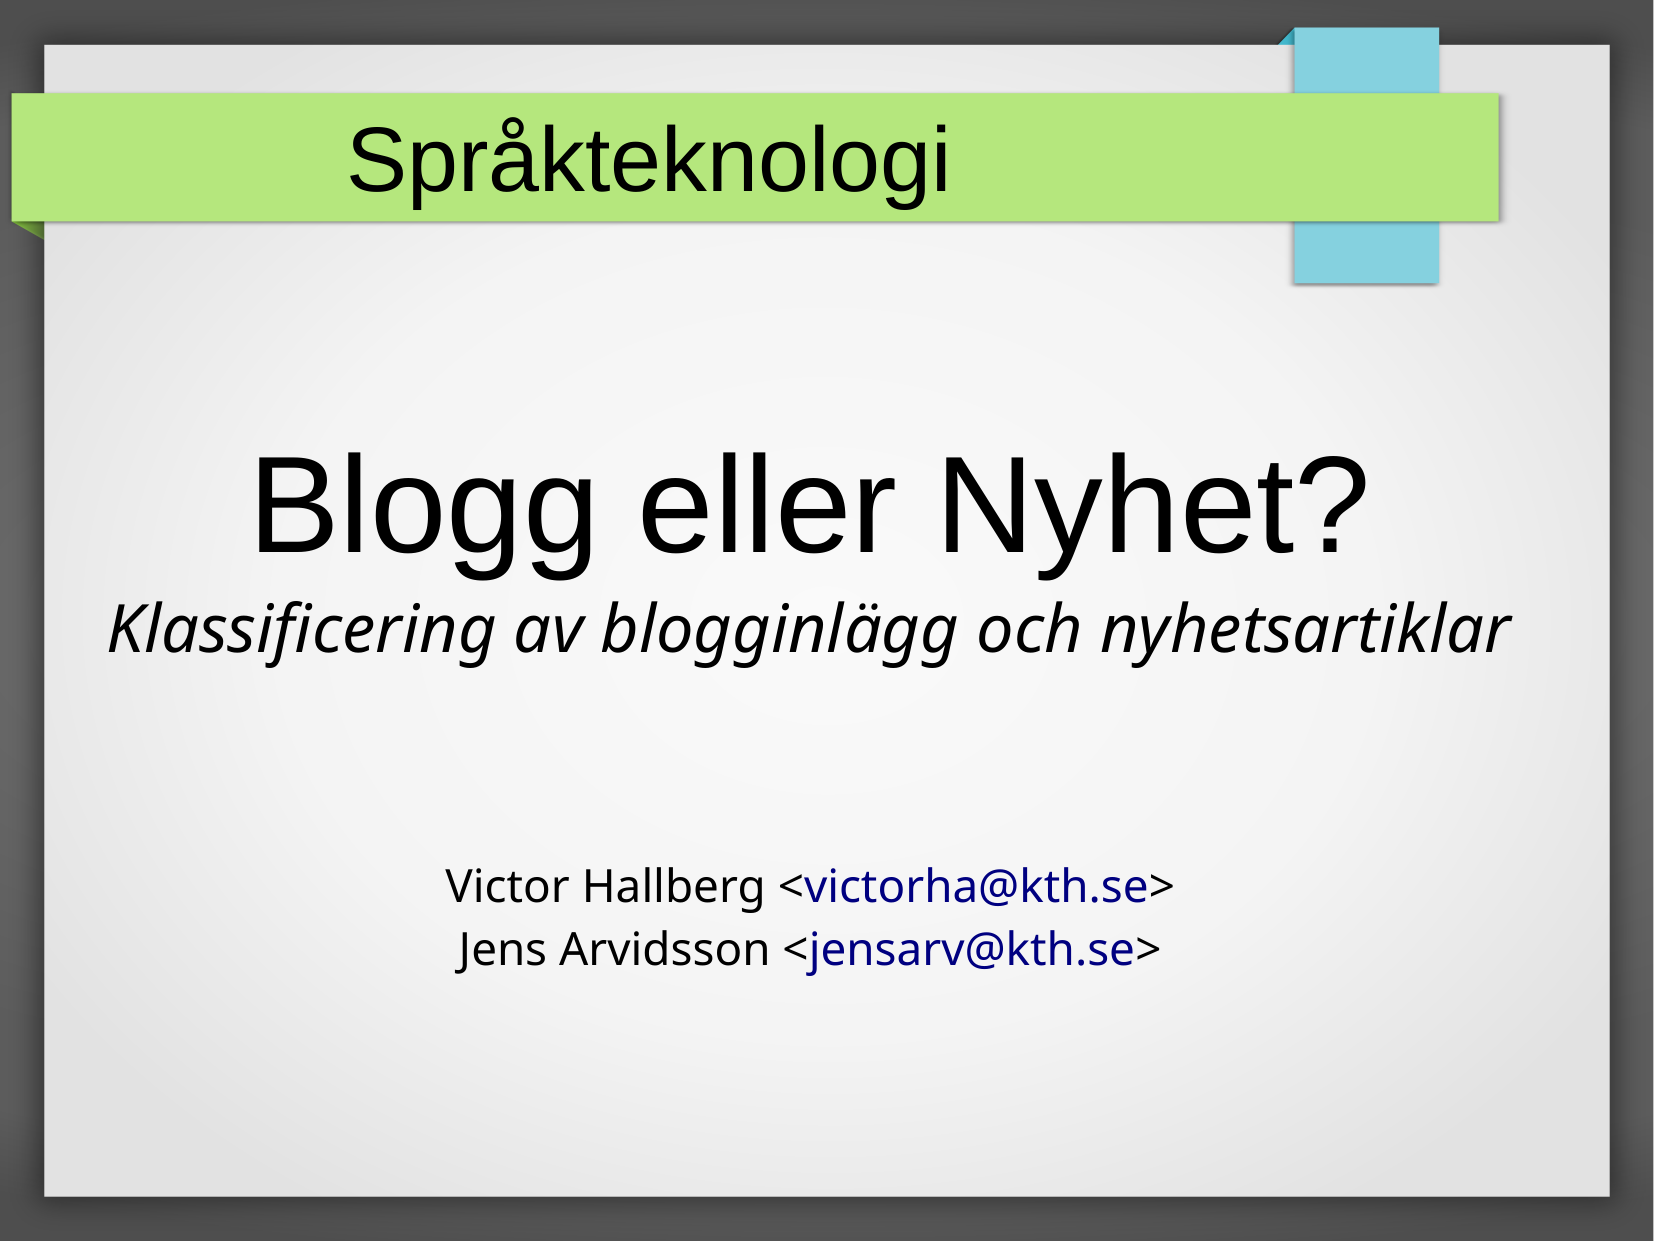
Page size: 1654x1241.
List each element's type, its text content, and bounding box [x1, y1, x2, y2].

title Språkteknologi [70, 106, 1229, 213]
picture [0, 0, 1654, 1241]
subtitle Blogg eller Nyhet? Klassificering av blogginlägg och nyhetsartiklar Victor Hallberg <victorha@kth.se> Jens Arvidsson <jensarv@kth.se> [82, 343, 1538, 1063]
